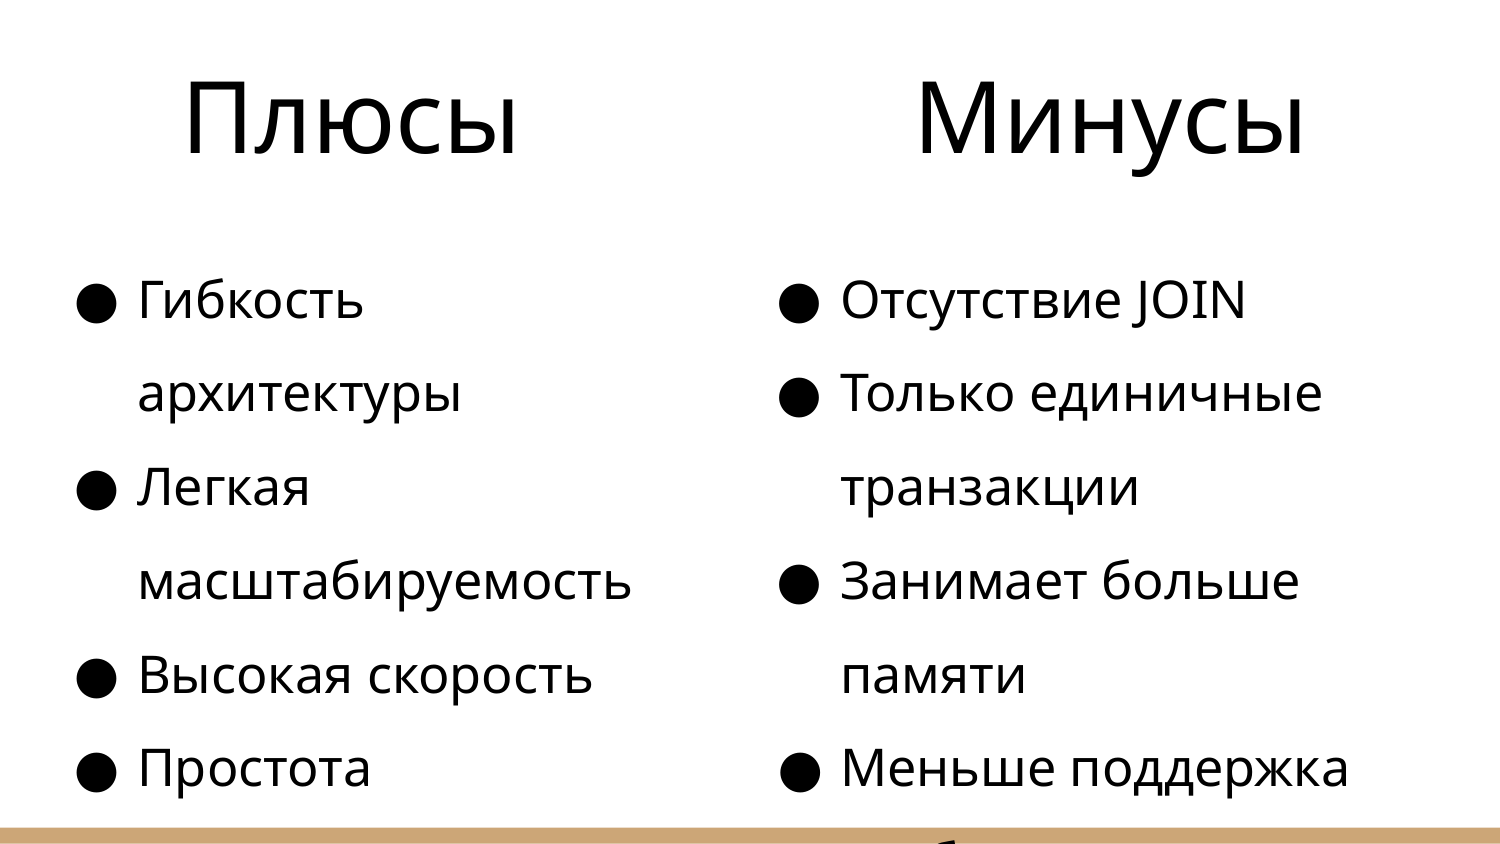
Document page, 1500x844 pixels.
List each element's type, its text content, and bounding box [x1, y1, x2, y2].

list Гибкость архитектуры Легкая масштабируемость Высокая скорость Простота синтаксиса [47, 219, 657, 655]
title Минусы [750, 51, 1472, 189]
title Плюсы [47, 51, 657, 189]
list Отсутствие JOIN Только единичные транзакции Занимает больше памяти Меньше поддержка сообщества [750, 219, 1472, 655]
